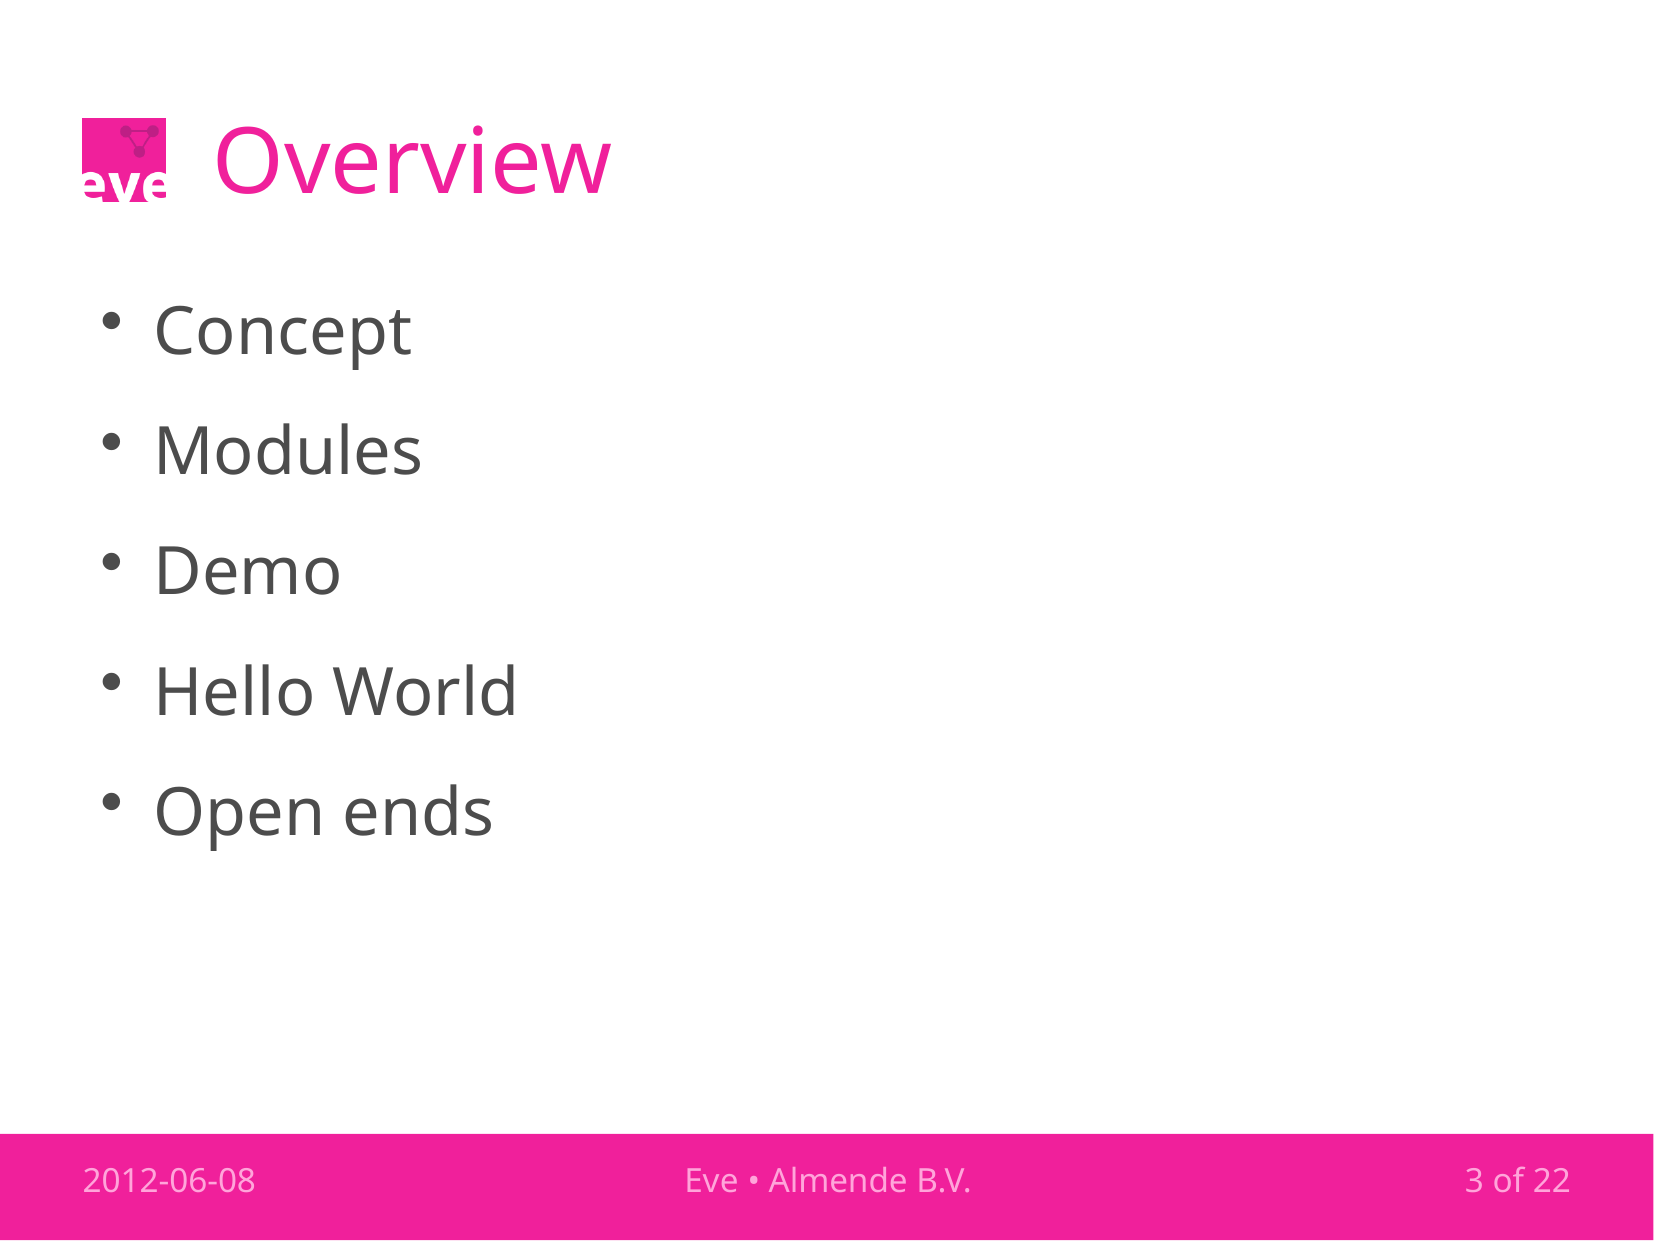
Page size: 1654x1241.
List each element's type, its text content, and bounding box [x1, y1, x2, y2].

title Overview [212, 102, 1571, 215]
picture [82, 118, 166, 202]
list Concept Modules Demo Hello World Open ends [82, 283, 1571, 1102]
